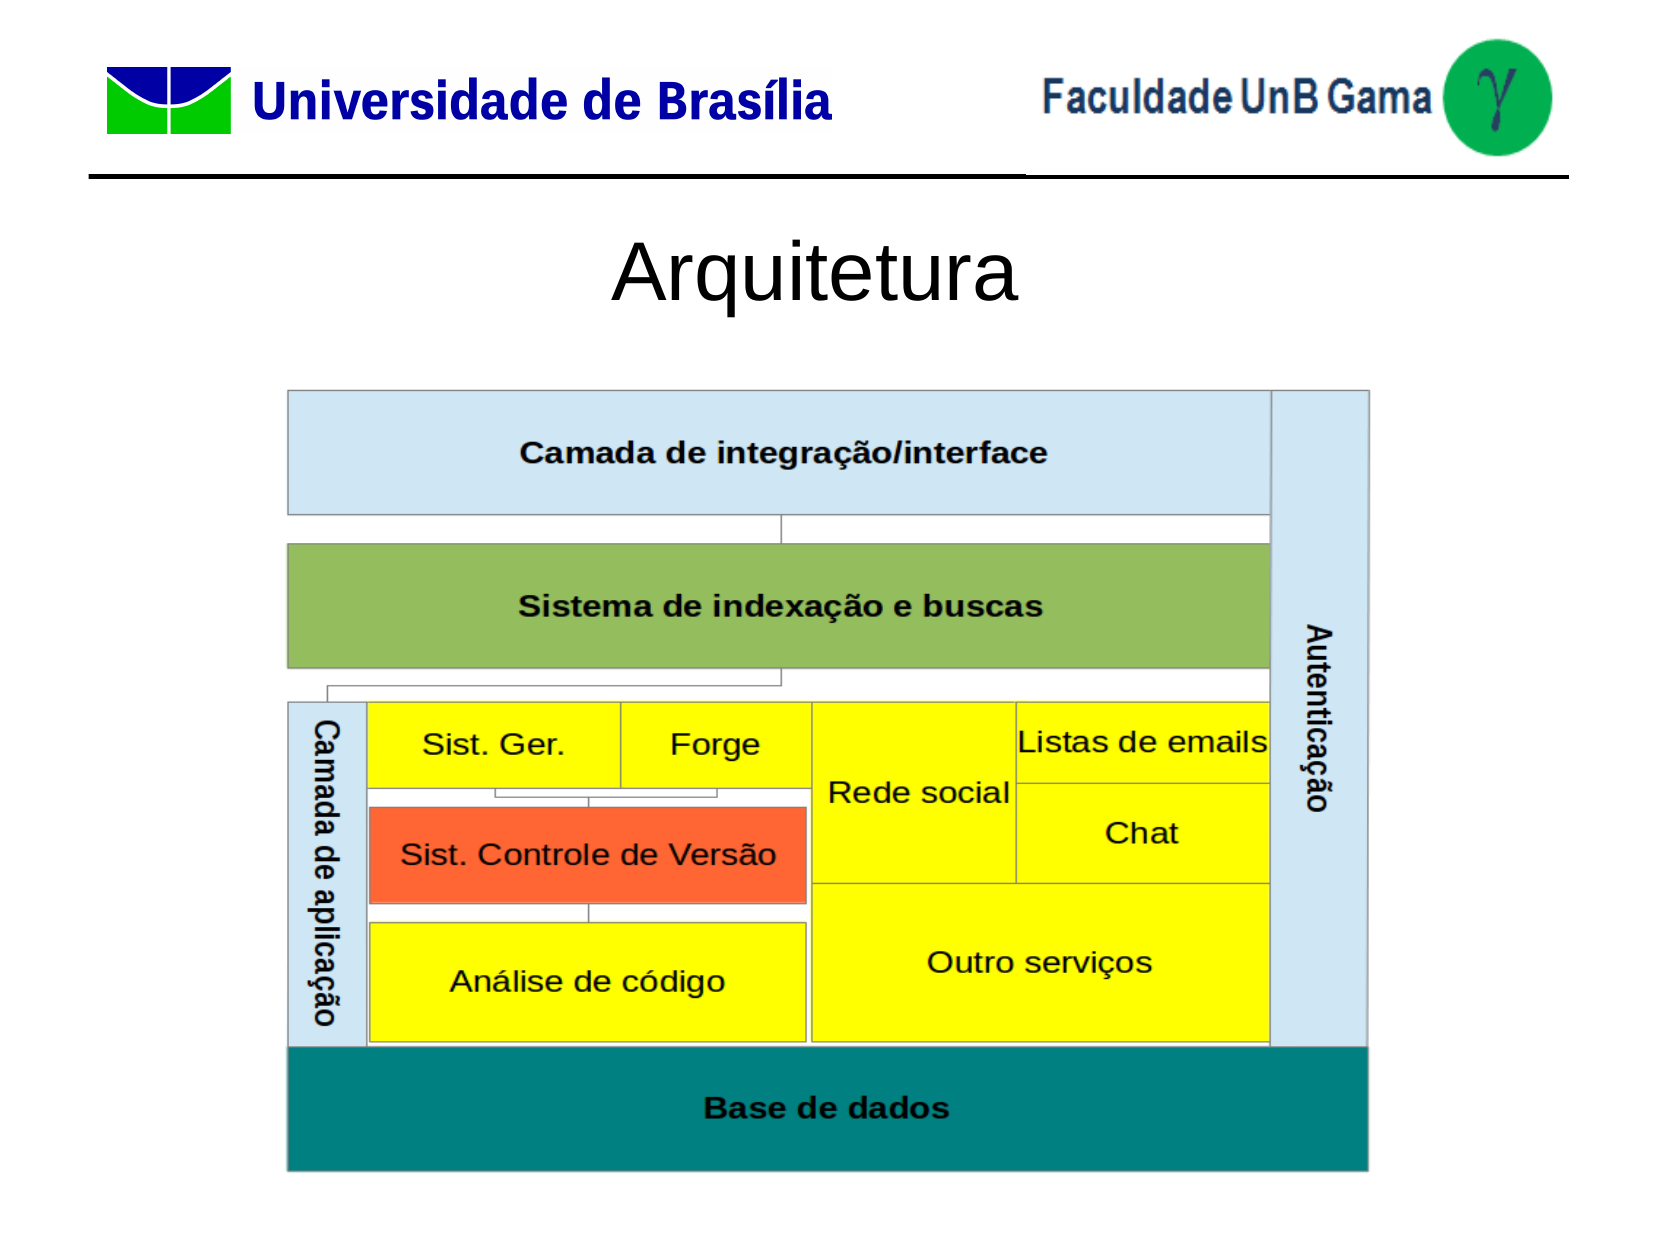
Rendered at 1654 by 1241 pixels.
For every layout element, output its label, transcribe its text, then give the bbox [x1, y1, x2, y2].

subtitle Arquitetura [88, 24, 1577, 745]
picture [88, 26, 1571, 225]
picture [270, 376, 1382, 1182]
